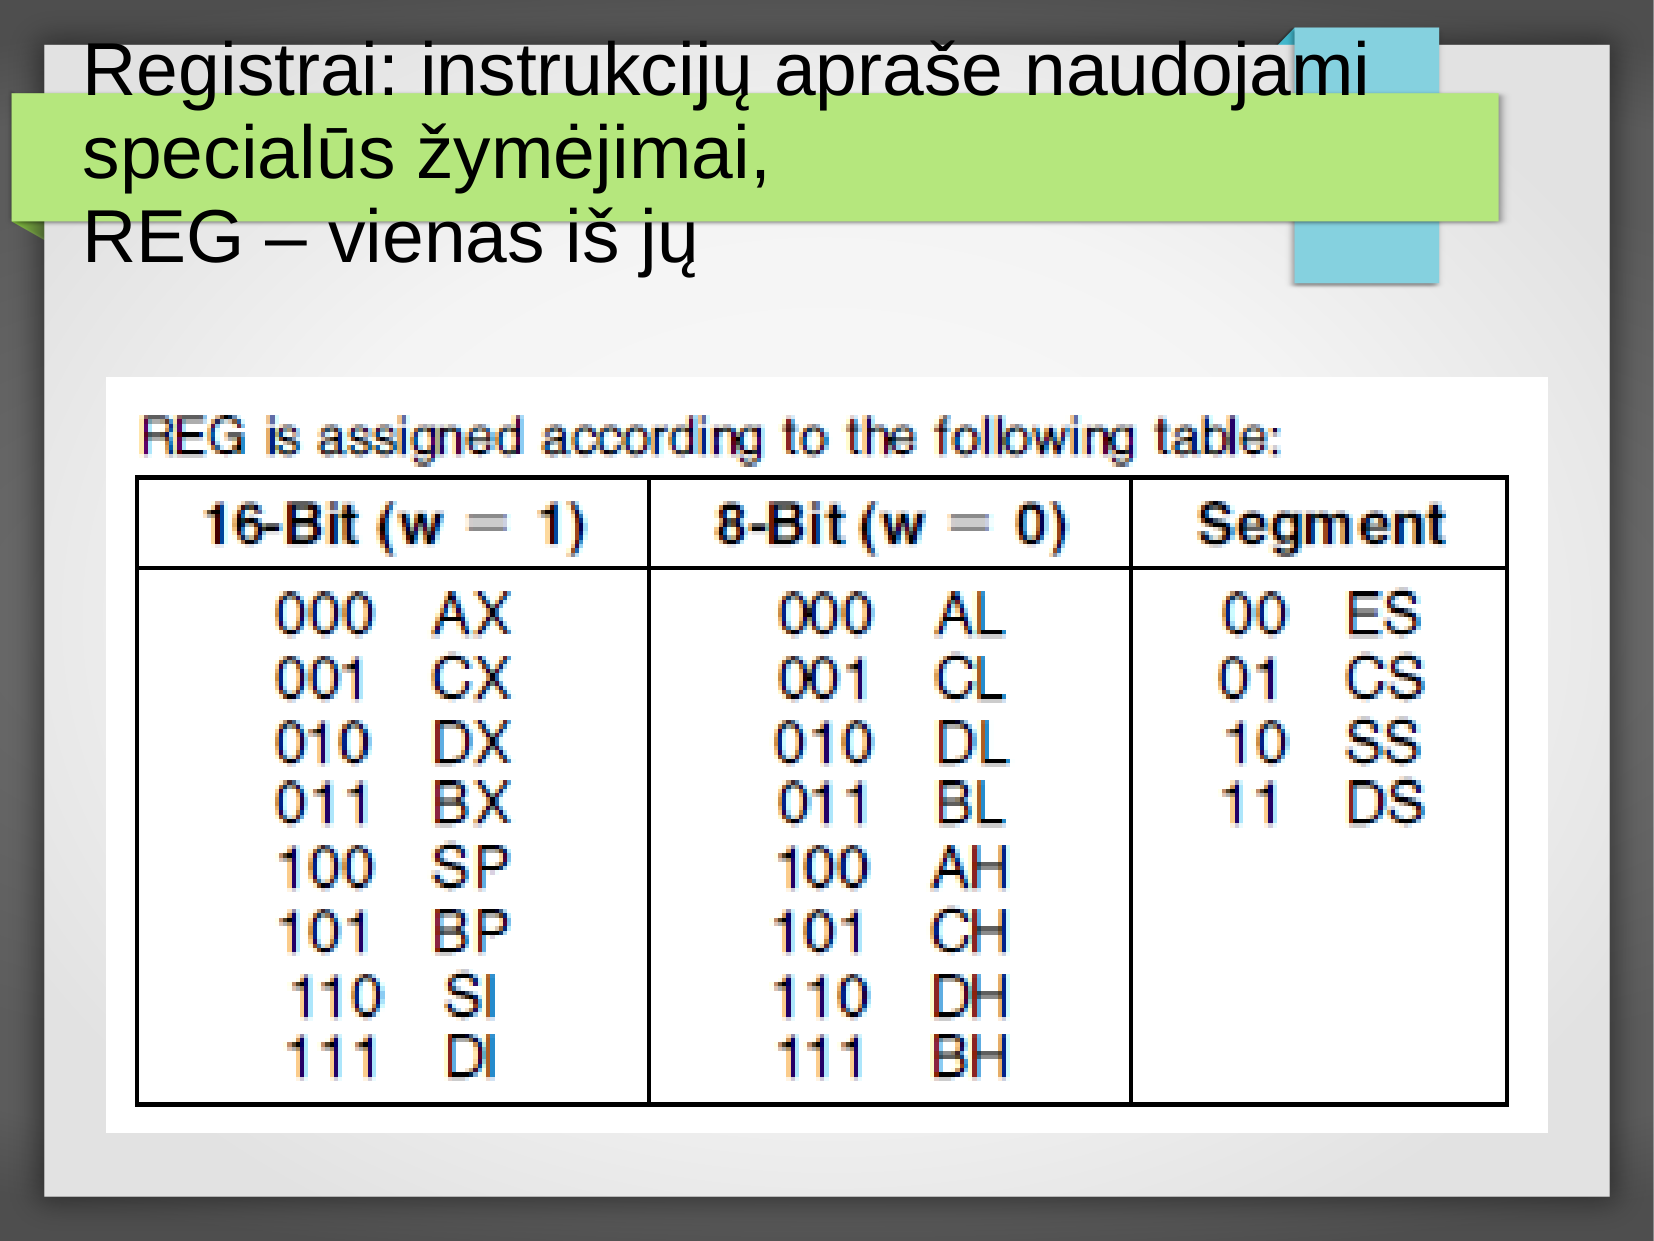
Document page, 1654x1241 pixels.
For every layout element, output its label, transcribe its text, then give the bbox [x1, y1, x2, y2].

title Registrai: instrukcijų apraše naudojami specialūs žymėjimai, REG – vienas iš jų [82, 0, 1571, 307]
picture [0, 0, 1654, 1241]
